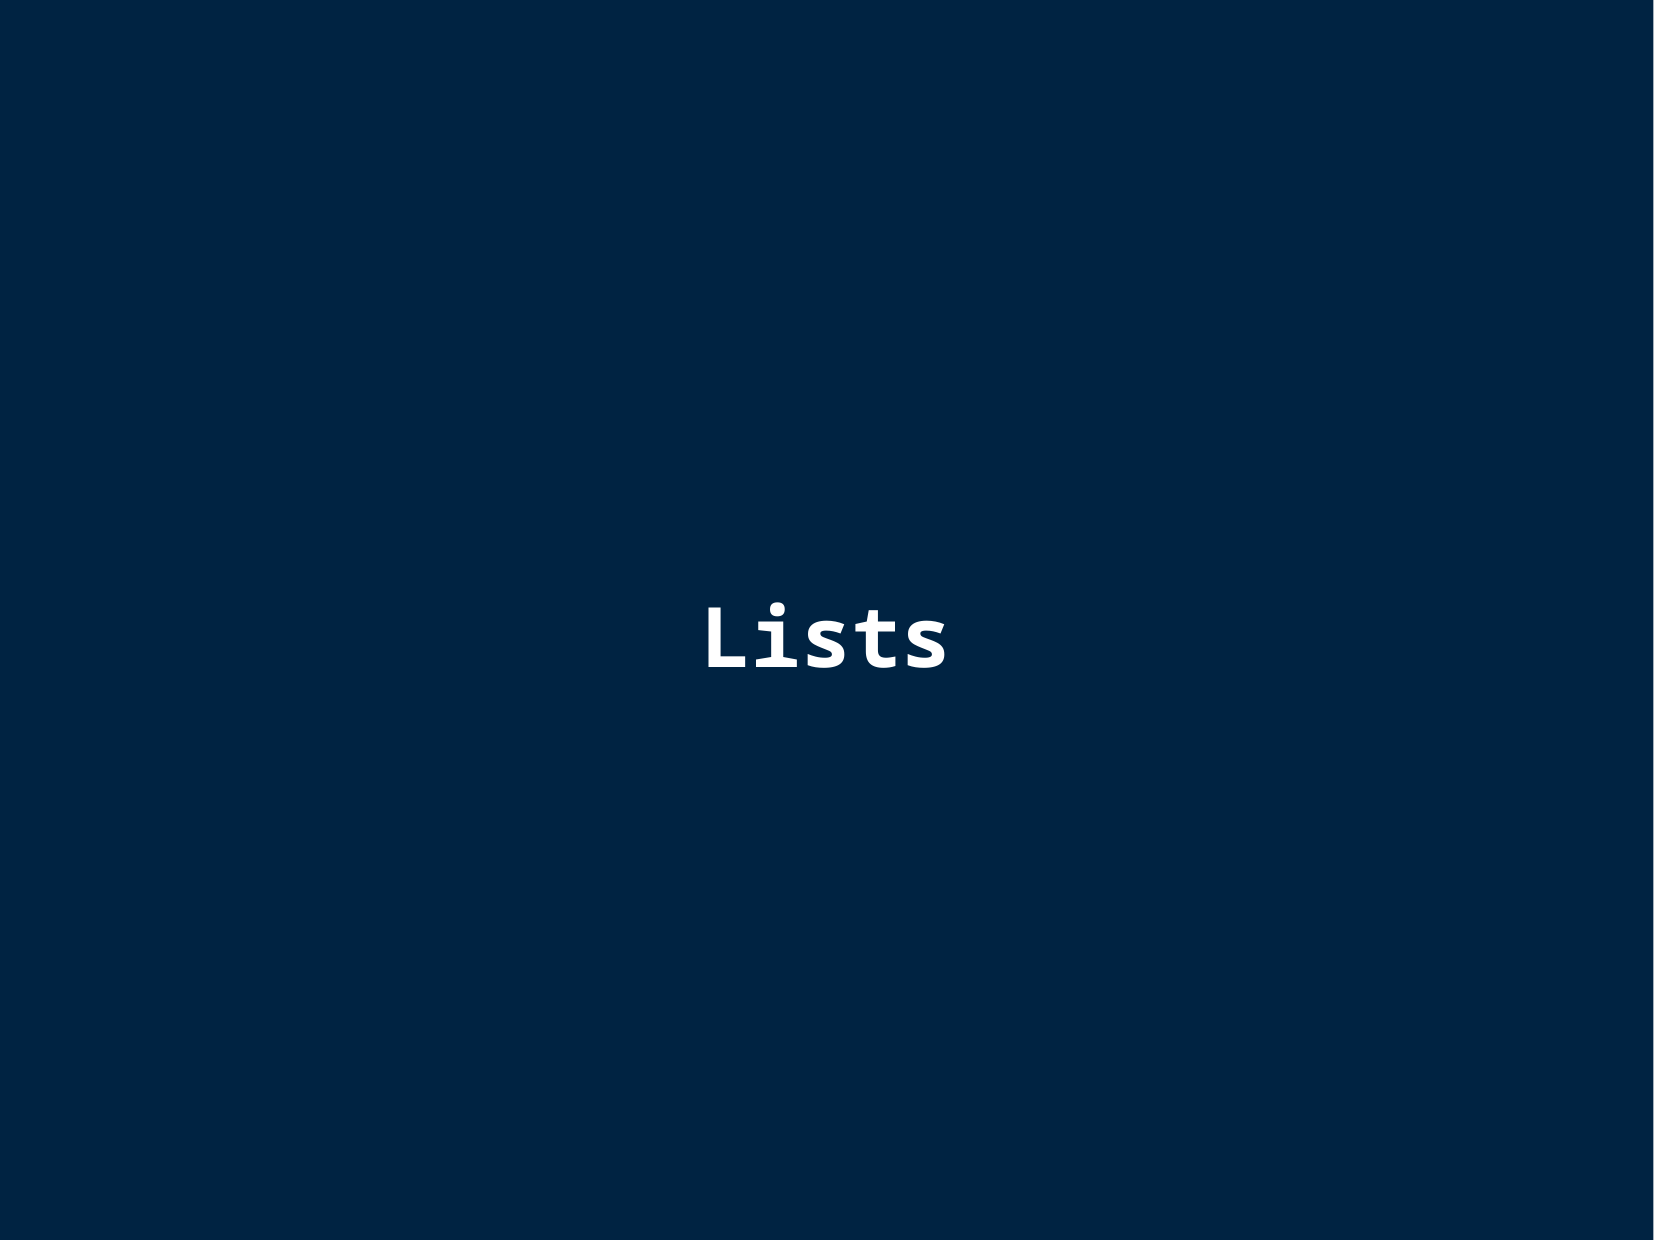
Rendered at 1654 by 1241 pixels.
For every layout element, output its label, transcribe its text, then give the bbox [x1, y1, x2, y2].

text_box Lists [261, 571, 1393, 670]
